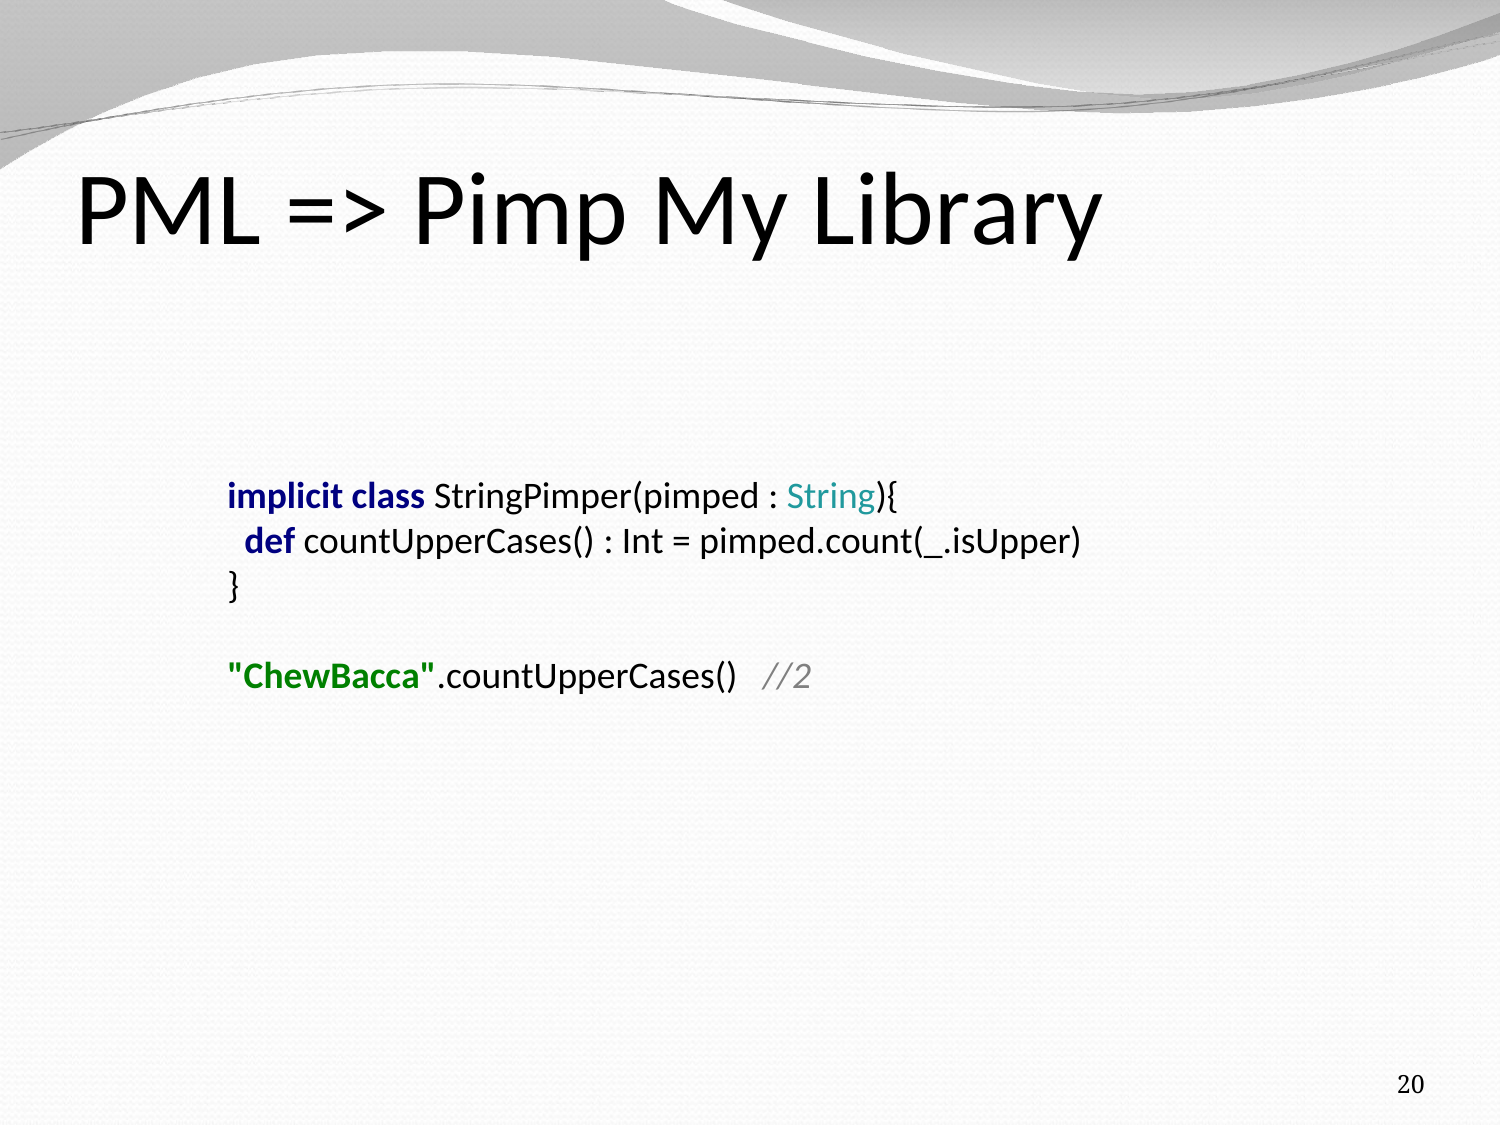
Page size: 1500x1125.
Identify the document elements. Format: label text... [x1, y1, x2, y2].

text_box <numéro> [1299, 1042, 1426, 1103]
title PML => Pimp My Library [75, 78, 1426, 266]
text_box implicit class StringPimper(pimped : String){ def countUpperCases() : Int = pimped.count(_.isUpper) } "ChewBacca".countUpperCases() //2 [212, 463, 1110, 721]
picture [0, 0, 1500, 1125]
